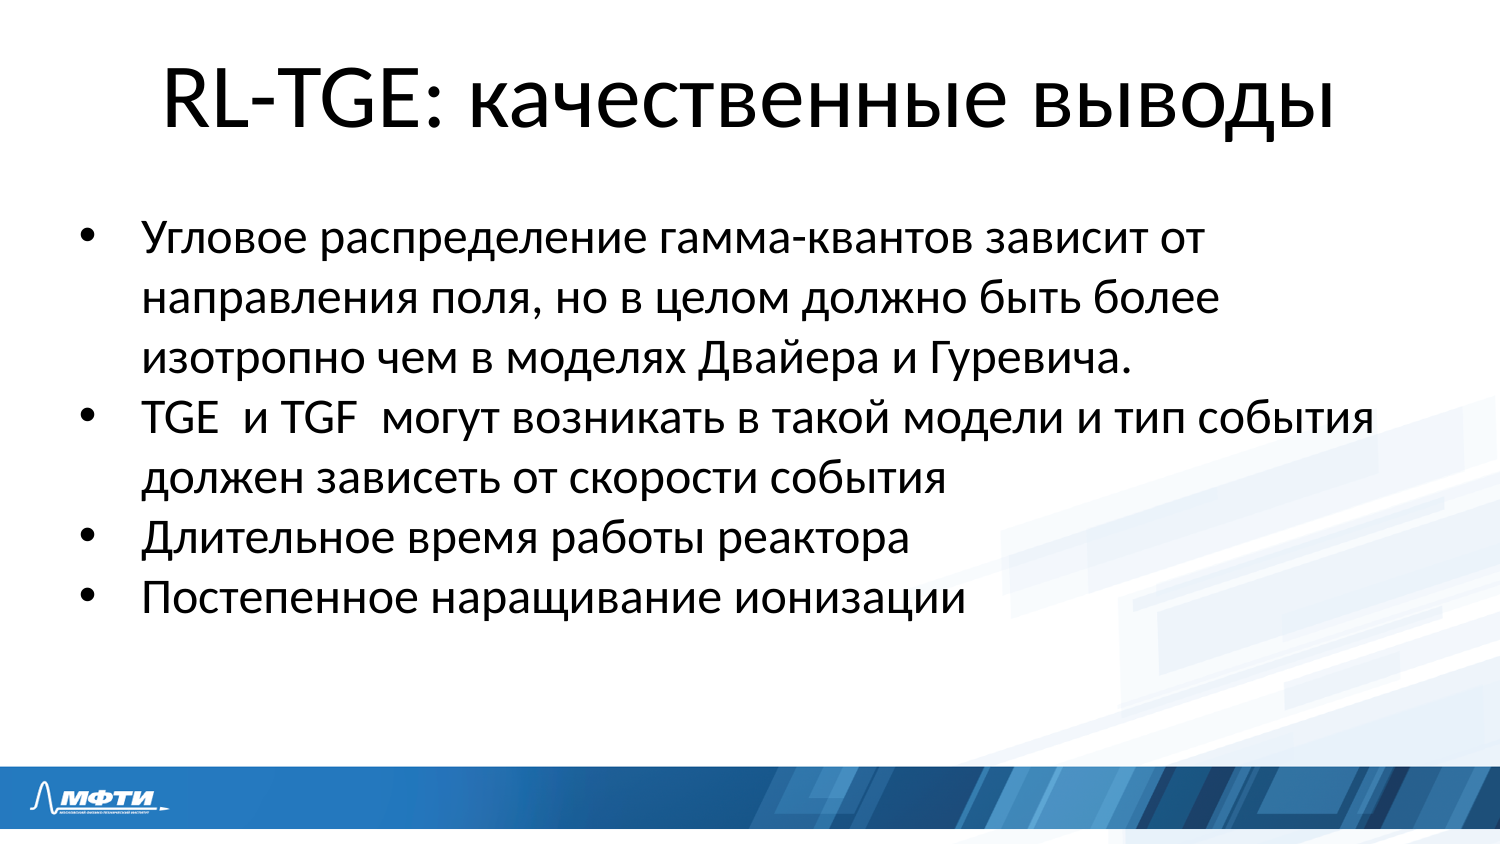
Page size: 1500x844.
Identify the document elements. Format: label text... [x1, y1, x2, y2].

list Угловое распределение гамма-квантов зависит от направления поля, но в целом должно быть более изотропно чем в моделях Двайера и Гуревича. TGE и TGF могут возникать в такой модели и тип события должен зависеть от скорости события Длительное время работы реактора Постепенное наращивание ионизации [51, 189, 1449, 750]
title RL-TGE: качественные выводы [51, 14, 1449, 167]
picture [0, 0, 1500, 844]
